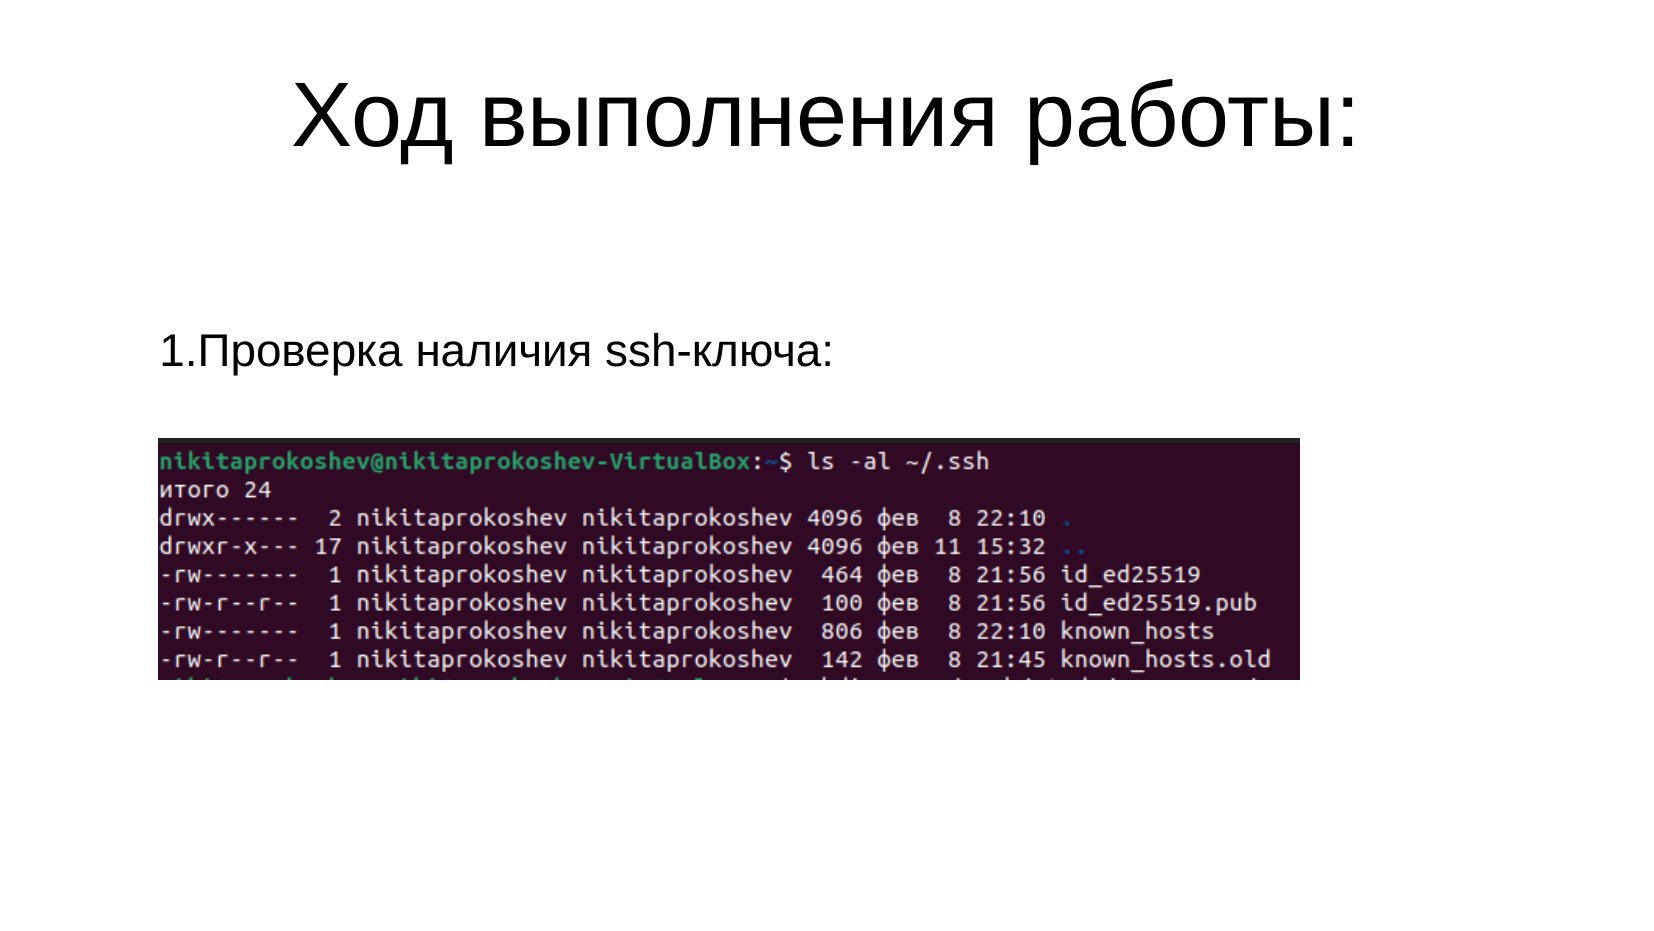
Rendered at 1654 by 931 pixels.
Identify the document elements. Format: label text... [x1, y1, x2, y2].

picture [158, 438, 1300, 680]
title Ход выполнения работы: [82, 37, 1571, 193]
list 1.Проверка наличия ssh-ключа: [88, 324, 1577, 865]
